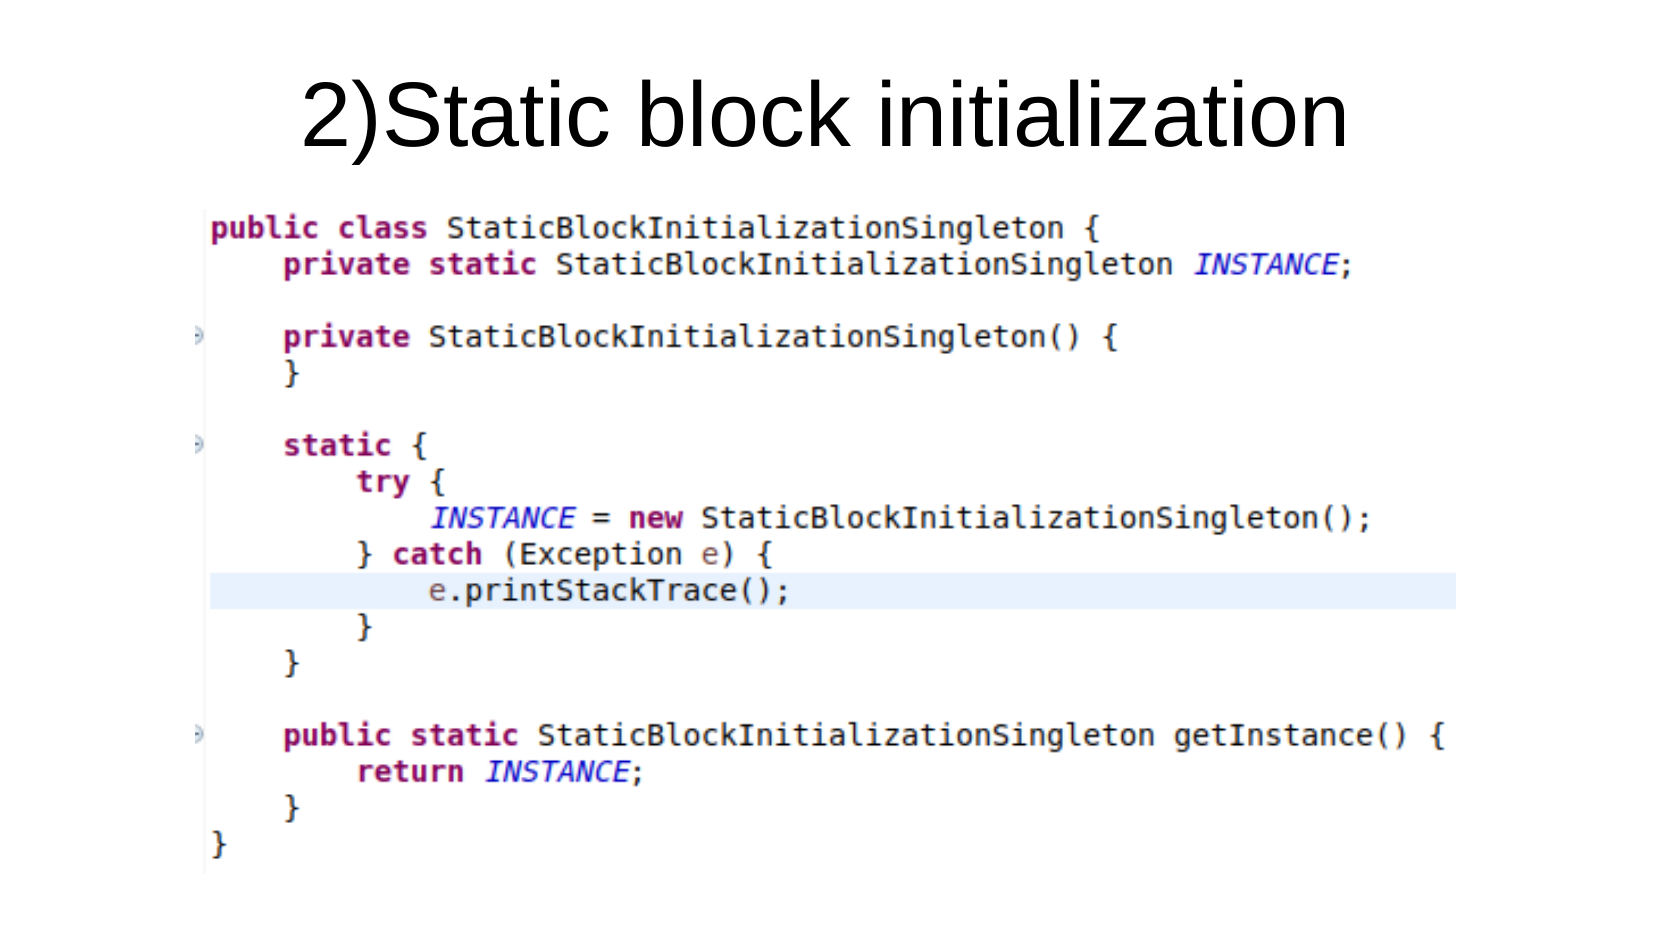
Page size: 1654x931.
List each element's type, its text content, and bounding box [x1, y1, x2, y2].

title 2)Static block initialization [82, 37, 1571, 193]
picture [195, 209, 1456, 875]
